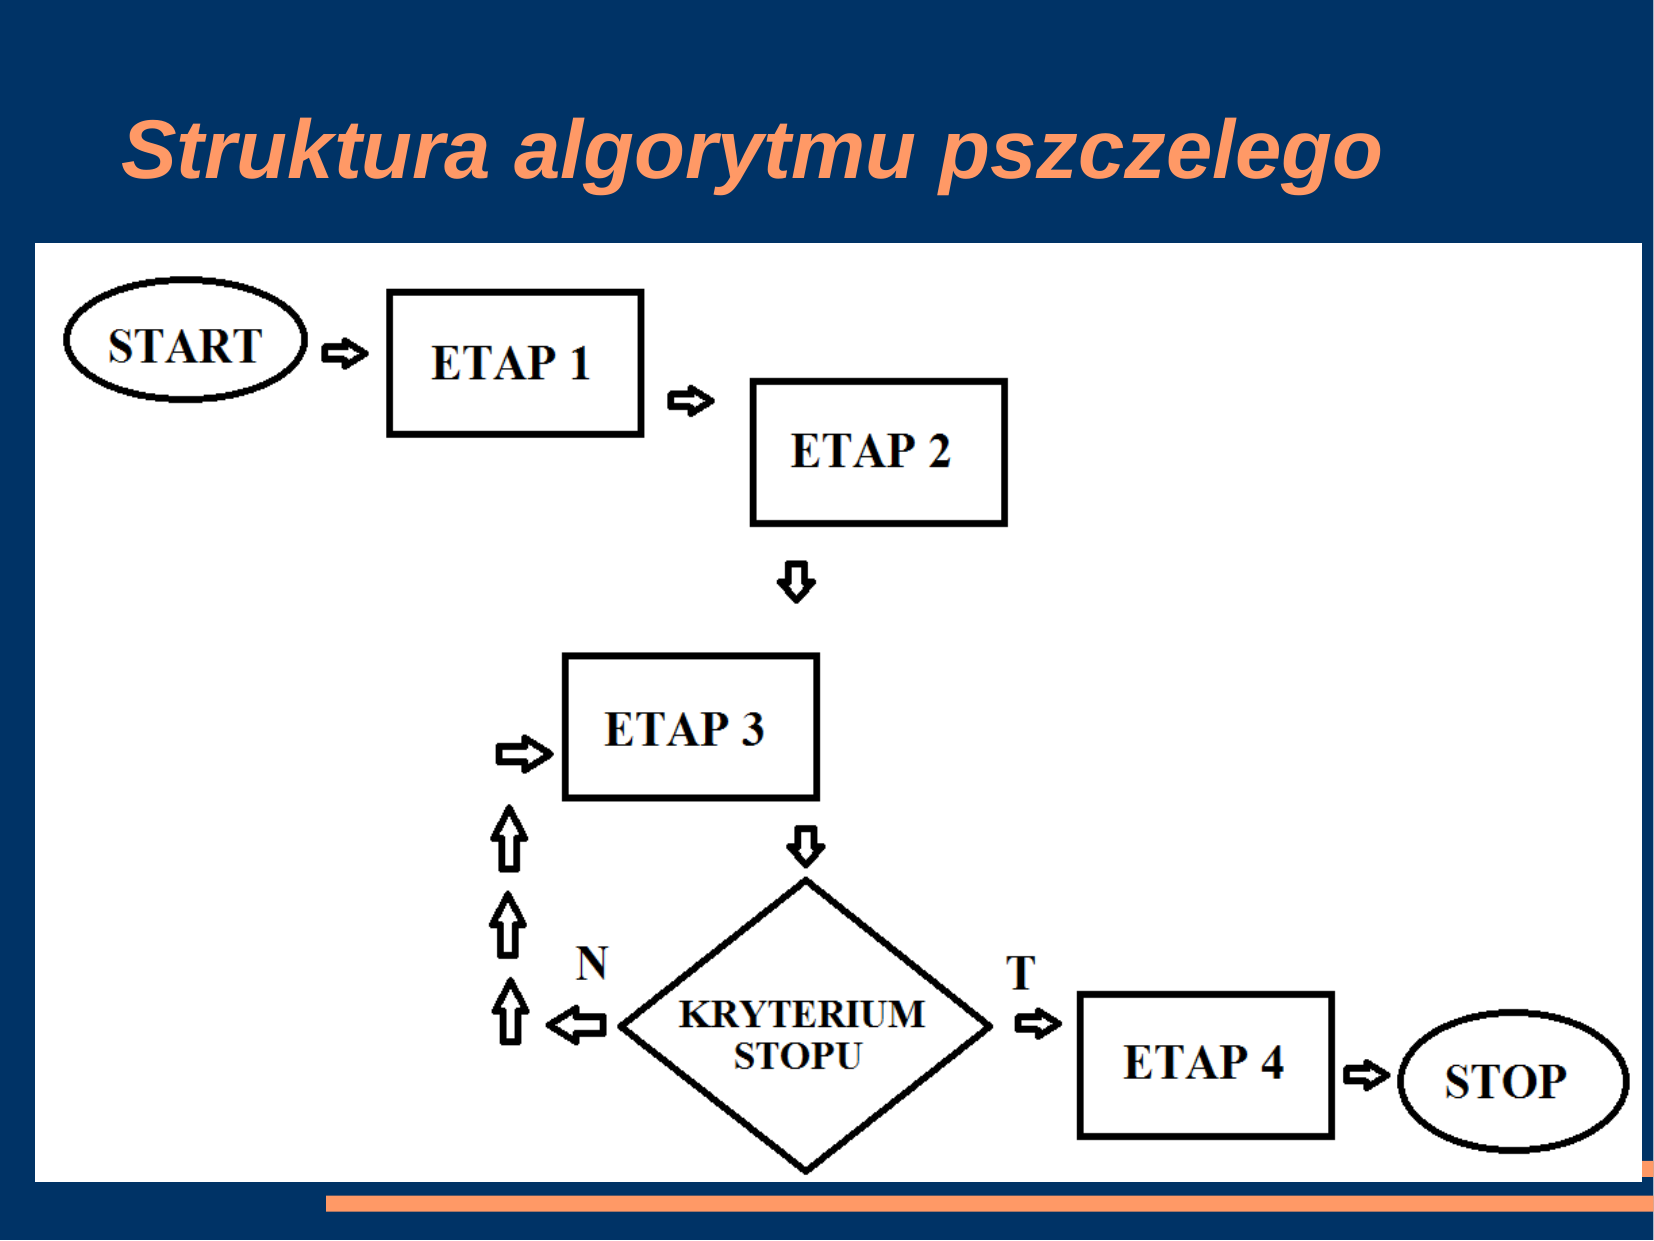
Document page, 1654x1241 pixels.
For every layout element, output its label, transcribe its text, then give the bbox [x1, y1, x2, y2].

picture [35, 243, 1642, 1182]
title Struktura algorytmu pszczelego [121, 46, 1534, 243]
